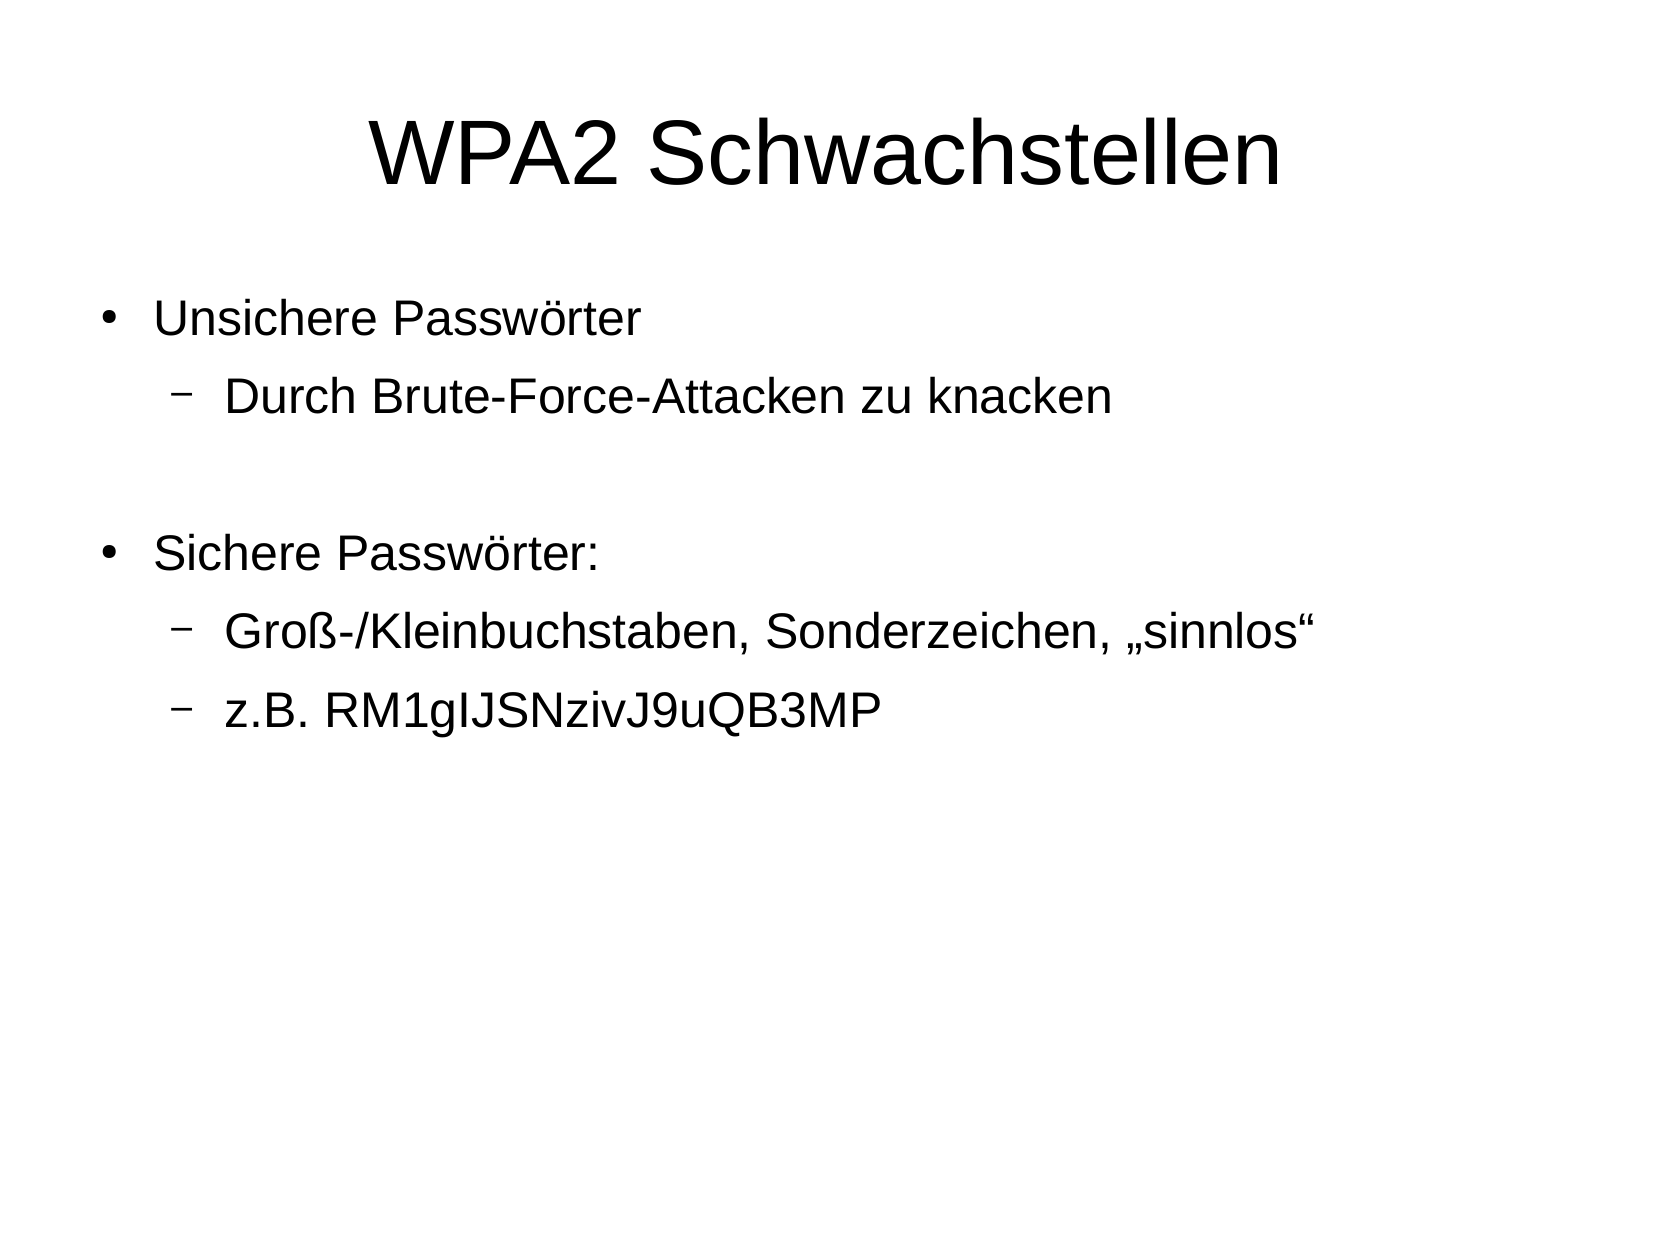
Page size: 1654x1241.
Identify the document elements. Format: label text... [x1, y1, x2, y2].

list Unsichere Passwörter Durch Brute-Force-Attacken zu knacken Sichere Passwörter: Groß-/Kleinbuchstaben, Sonderzeichen, „sinnlos“ z.B. RM1gIJSNzivJ9uQB3MP [82, 290, 1571, 1010]
title WPA2 Schwachstellen [82, 49, 1571, 257]
